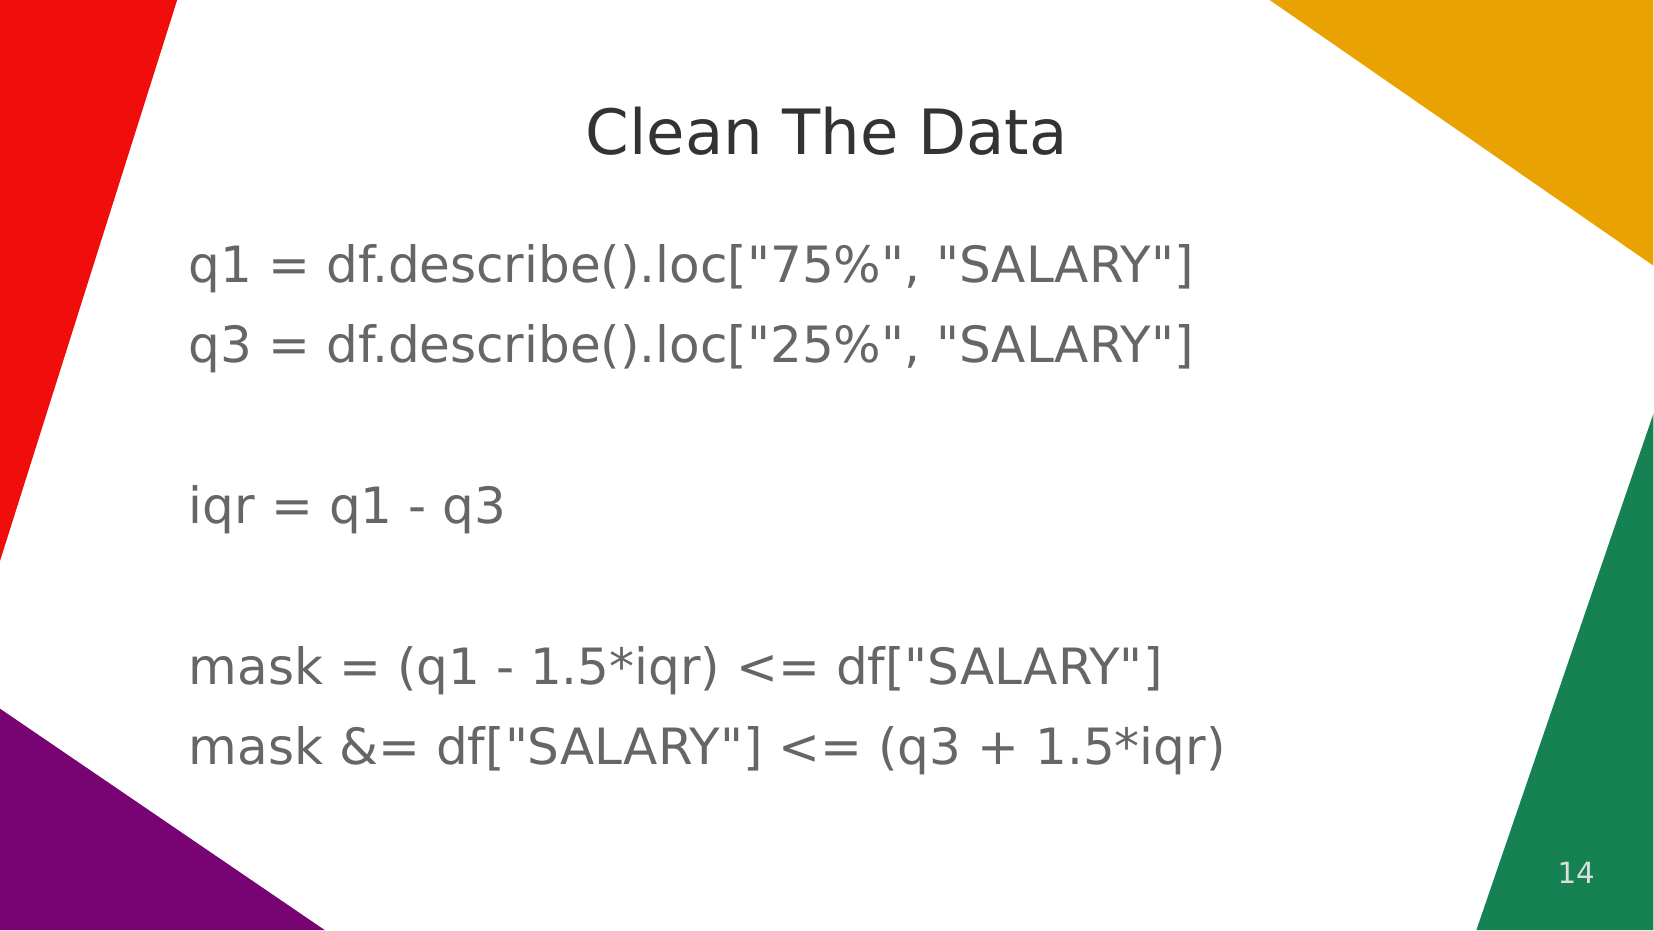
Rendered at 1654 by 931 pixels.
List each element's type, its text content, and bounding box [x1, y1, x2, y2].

title Clean The Data [118, 59, 1536, 207]
list q1 = df.describe().loc["75%", "SALARY"] q3 = df.describe().loc["25%", "SALARY"] iqr = q1 - q3 mask = (q1 - 1.5*iqr) <= df["SALARY"] mask &= df["SALARY"] <= (q3 + 1.5*iqr) [118, 236, 1536, 827]
